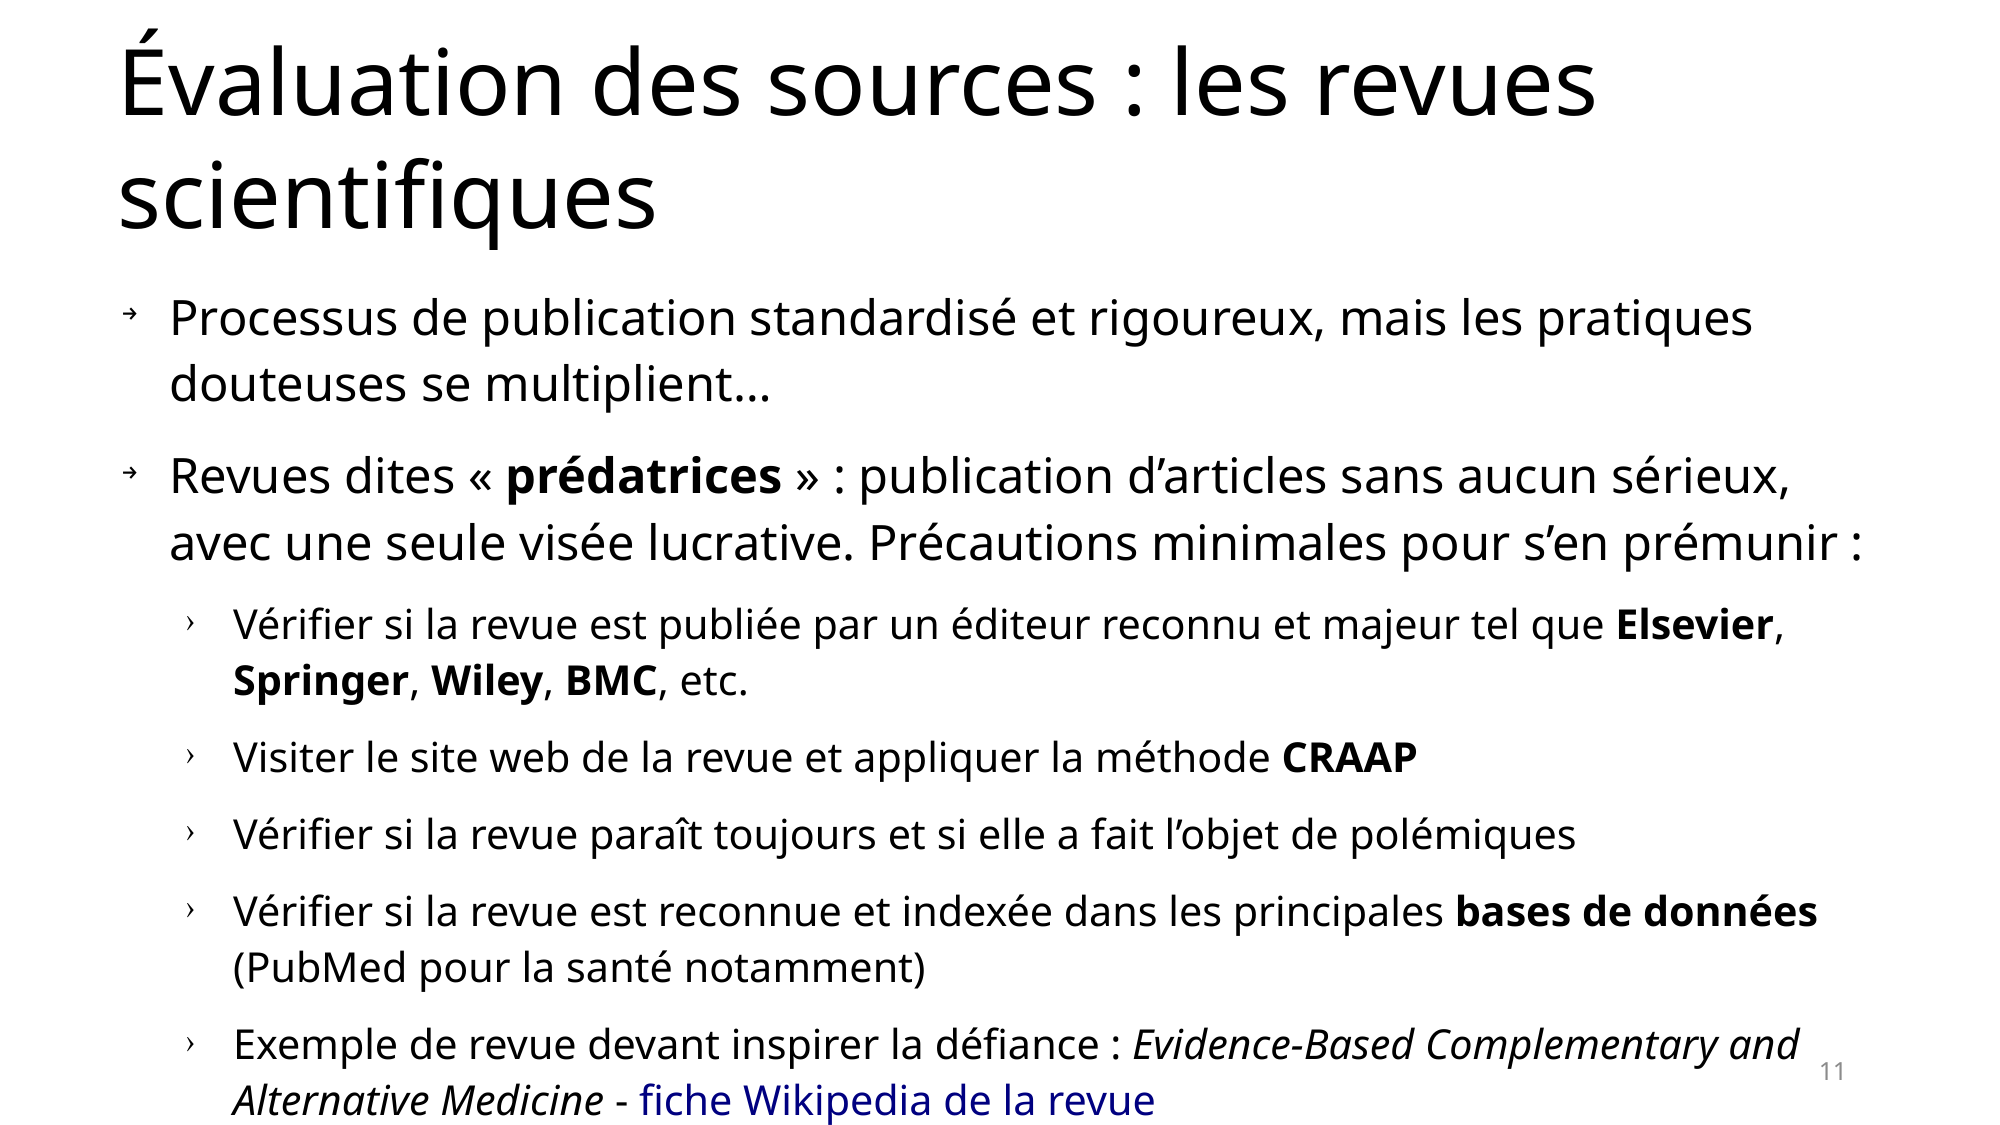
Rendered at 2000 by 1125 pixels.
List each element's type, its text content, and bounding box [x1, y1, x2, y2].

title Évaluation des sources : les revues scientifiques [117, 5, 1979, 272]
list Processus de publication standardisé et rigoureux, mais les pratiques douteuses se multiplient… Revues dites « prédatrices » : publication d’articles sans aucun sérieux, avec une seule visée lucrative. Précautions minimales pour s’en prémunir : Vérifier si la revue est publiée par un éditeur reconnu et majeur tel que Elsevier, Springer, Wiley, BMC, etc. Visiter le site web de la revue et appliquer la méthode CRAAP Vérifier si la revue paraît toujours et si elle a fait l’objet de polémiques Vérifier si la revue est reconnue et indexée dans les principales bases de données (PubMed pour la santé notamment) Exemple de revue devant inspirer la défiance : Evidence-Based Complementary and Alternative Medicine - fiche Wikipedia de la revue [105, 283, 1890, 1125]
